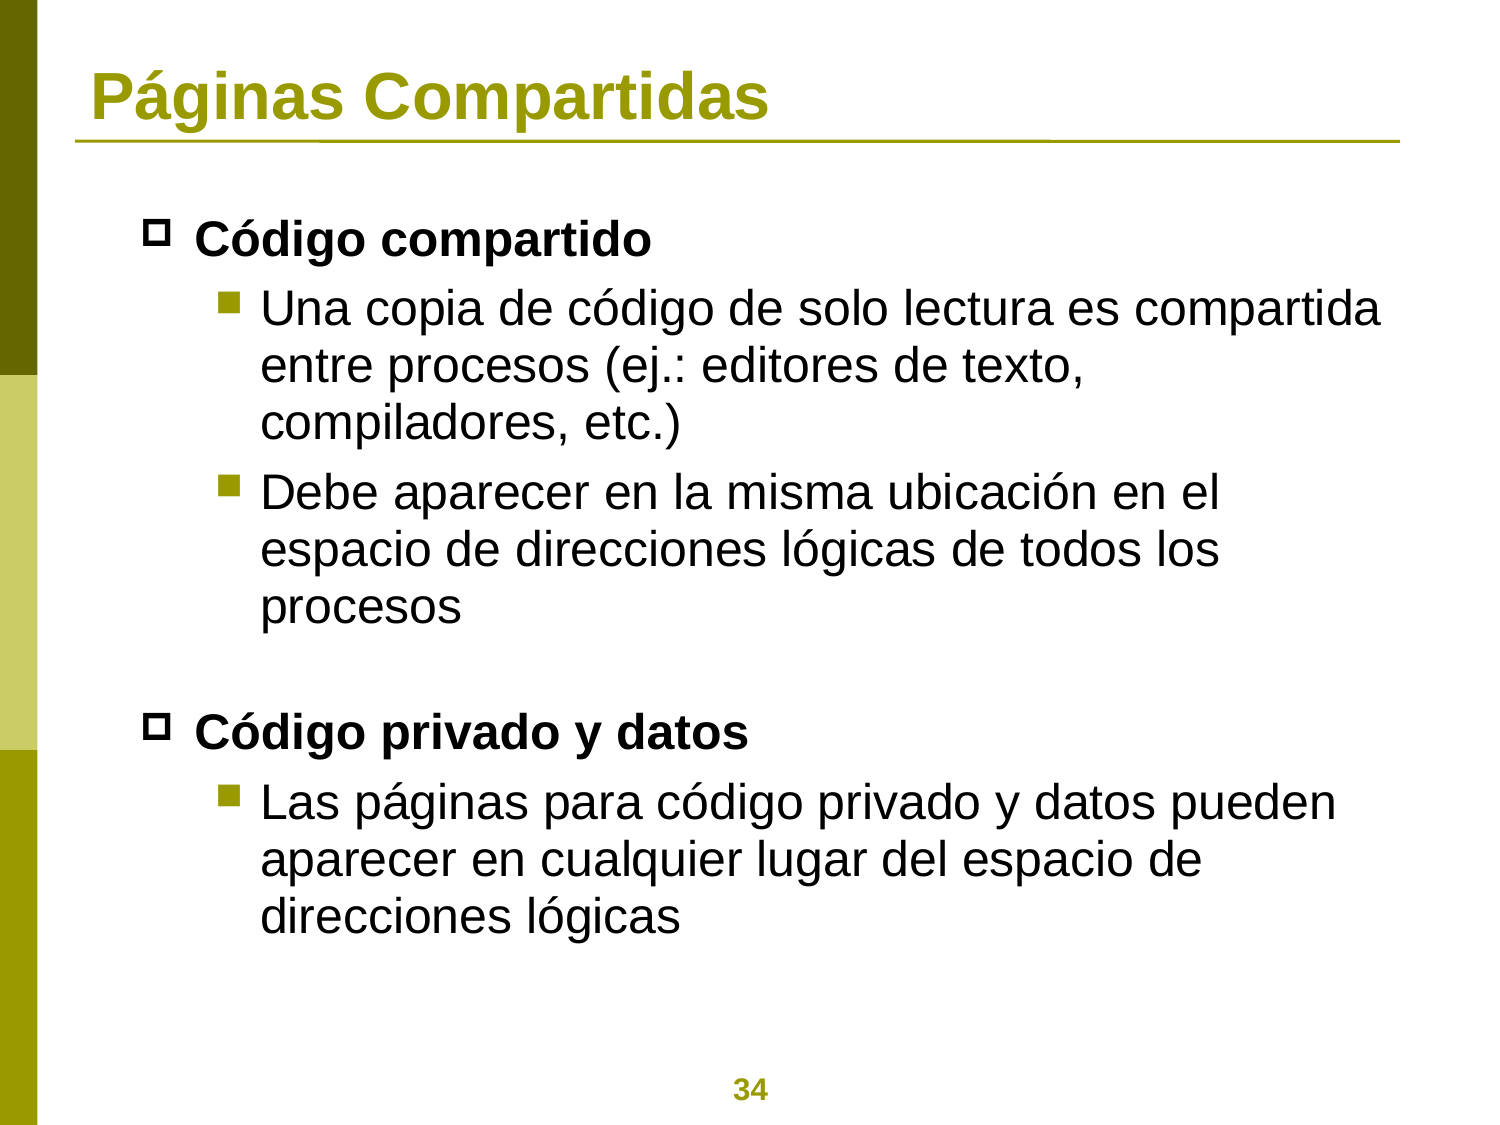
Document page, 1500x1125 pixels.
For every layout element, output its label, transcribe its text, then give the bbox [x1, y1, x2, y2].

text_box Código compartido Una copia de código de solo lectura es compartida entre procesos (ej.: editores de texto, compiladores, etc.) Debe aparecer en la misma ubicación en el espacio de direcciones lógicas de todos los procesos Código privado y datos Las páginas para código privado y datos pueden aparecer en cualquier lugar del espacio de direcciones lógicas [124, 203, 1402, 976]
text_box Páginas Compartidas [75, 45, 1426, 141]
